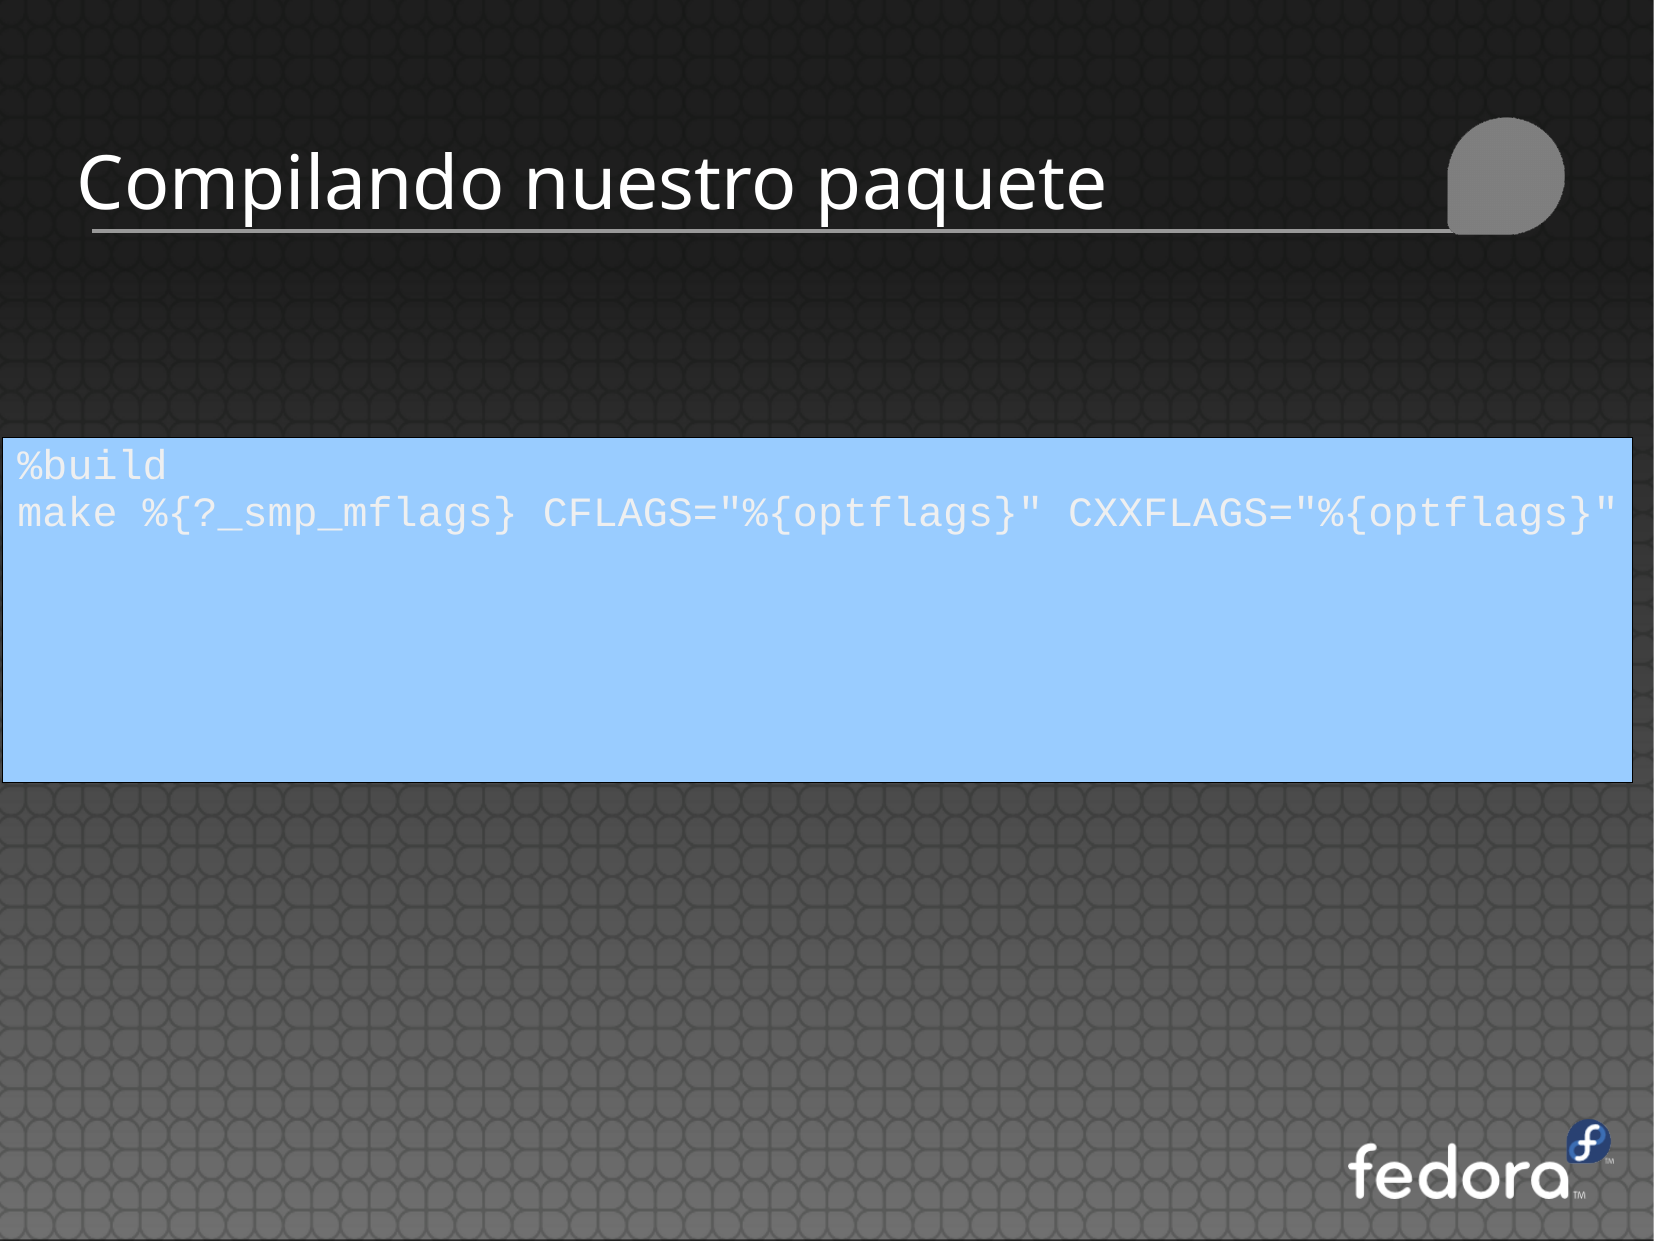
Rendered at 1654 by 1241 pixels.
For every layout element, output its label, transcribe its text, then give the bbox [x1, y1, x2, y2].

title Compilando nuestro paquete [76, 112, 1566, 249]
picture [0, 0, 1654, 1241]
text_box %build make %{?_smp_mflags} CFLAGS="%{optflags}" CXXFLAGS="%{optflags}" [2, 437, 1633, 783]
